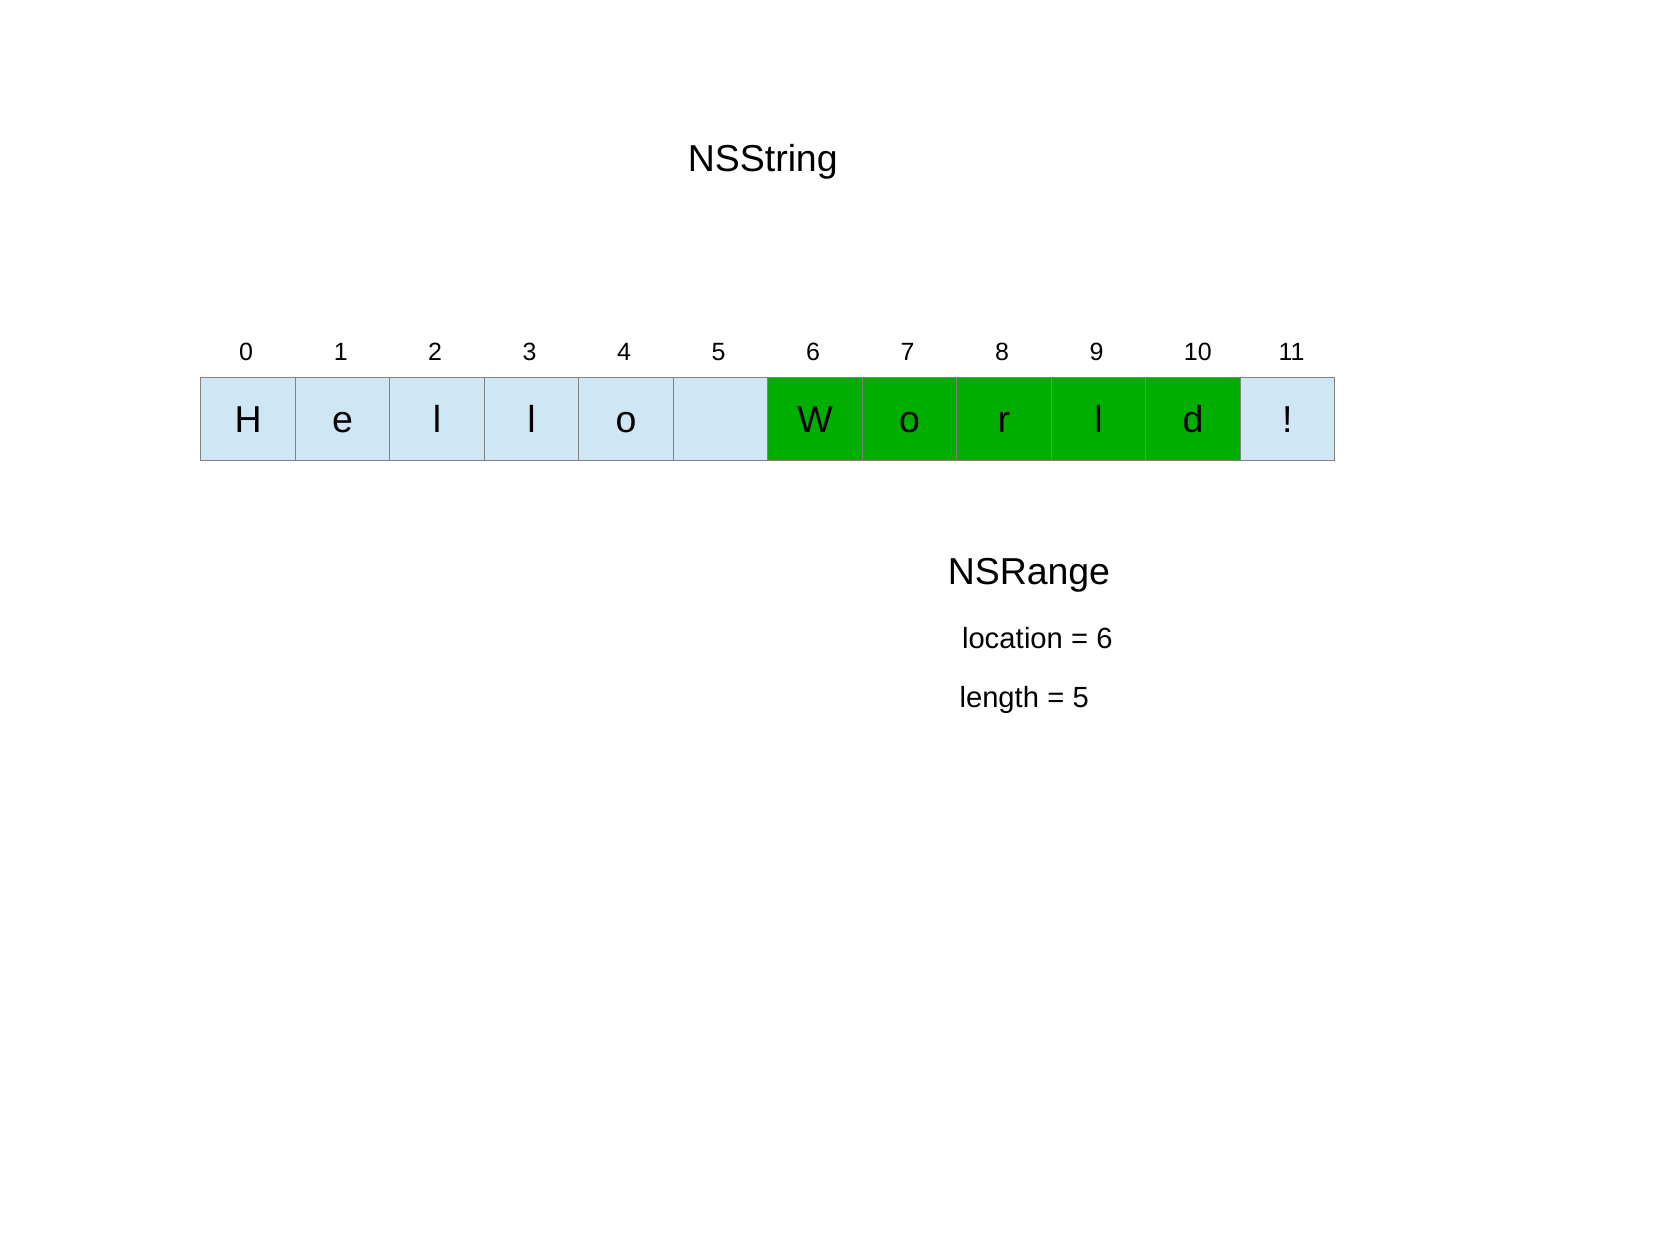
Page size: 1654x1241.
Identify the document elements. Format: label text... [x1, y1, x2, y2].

text_box 2 [413, 330, 461, 374]
text_box d [1145, 377, 1240, 461]
text_box 5 [696, 330, 745, 374]
text_box 4 [602, 330, 650, 374]
text_box 7 [885, 330, 934, 374]
text_box NSRange [933, 543, 1126, 601]
text_box 10 [1169, 330, 1229, 374]
text_box l [484, 377, 578, 461]
text_box o [578, 377, 673, 461]
text_box l [389, 377, 484, 461]
text_box l [1051, 377, 1145, 461]
text_box r [956, 377, 1051, 461]
text_box ! [1240, 377, 1335, 461]
text_box length = 5 [944, 673, 1104, 721]
text_box 6 [791, 330, 839, 374]
text_box o [862, 377, 956, 461]
text_box 11 [1263, 330, 1335, 374]
text_box H [200, 377, 295, 461]
text_box 0 [224, 330, 272, 374]
text_box 8 [980, 330, 1028, 374]
text_box NSString [673, 129, 853, 187]
text_box 9 [1074, 330, 1123, 374]
text_box [673, 377, 767, 461]
text_box e [295, 377, 389, 461]
text_box W [767, 377, 862, 461]
text_box 3 [507, 330, 556, 374]
text_box location = 6 [947, 614, 1128, 662]
text_box 1 [318, 330, 367, 374]
